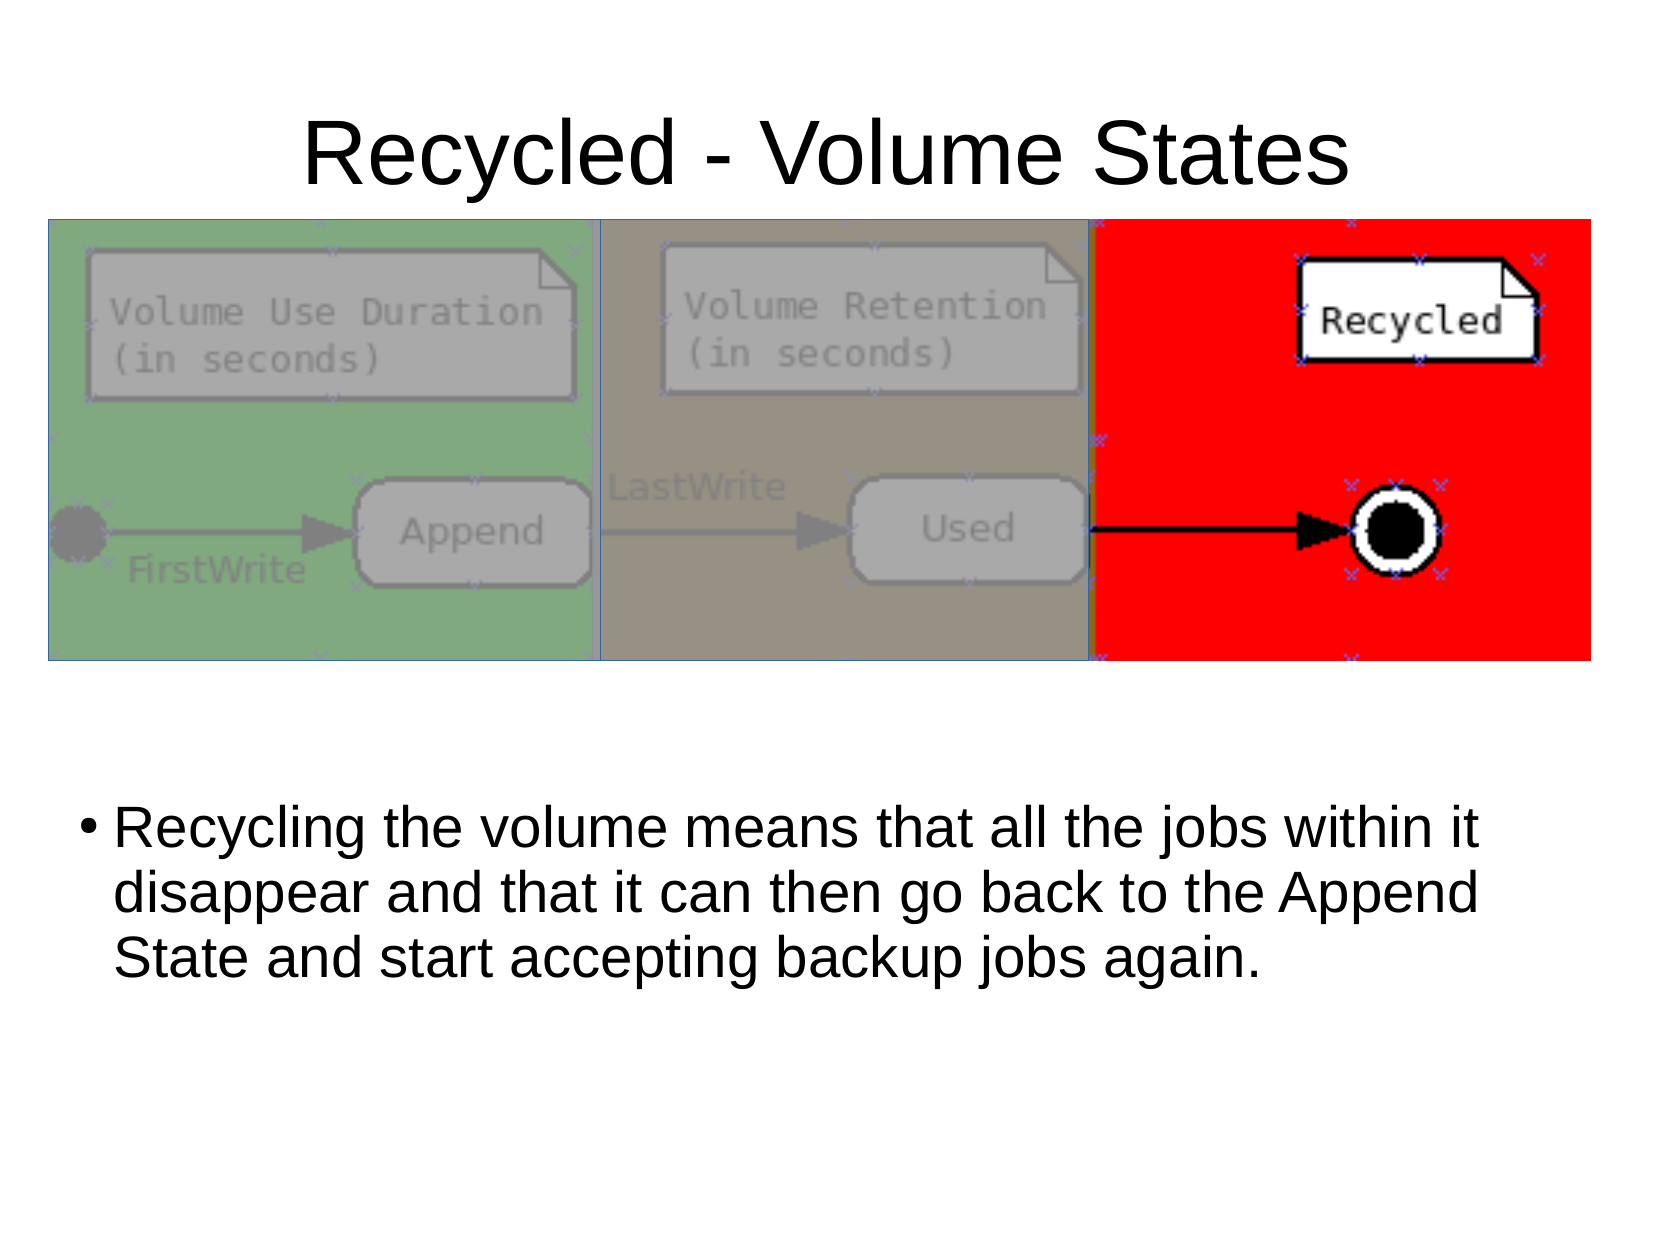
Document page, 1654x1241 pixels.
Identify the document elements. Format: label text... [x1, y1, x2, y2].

text_box Recycling the volume means that all the jobs within it disappear and that it can then go back to the Append State and start accepting backup jobs again. [78, 709, 1567, 1150]
title Recycled - Volume States [82, 49, 1571, 219]
text_box [48, 219, 1089, 661]
picture [1089, 219, 1591, 661]
